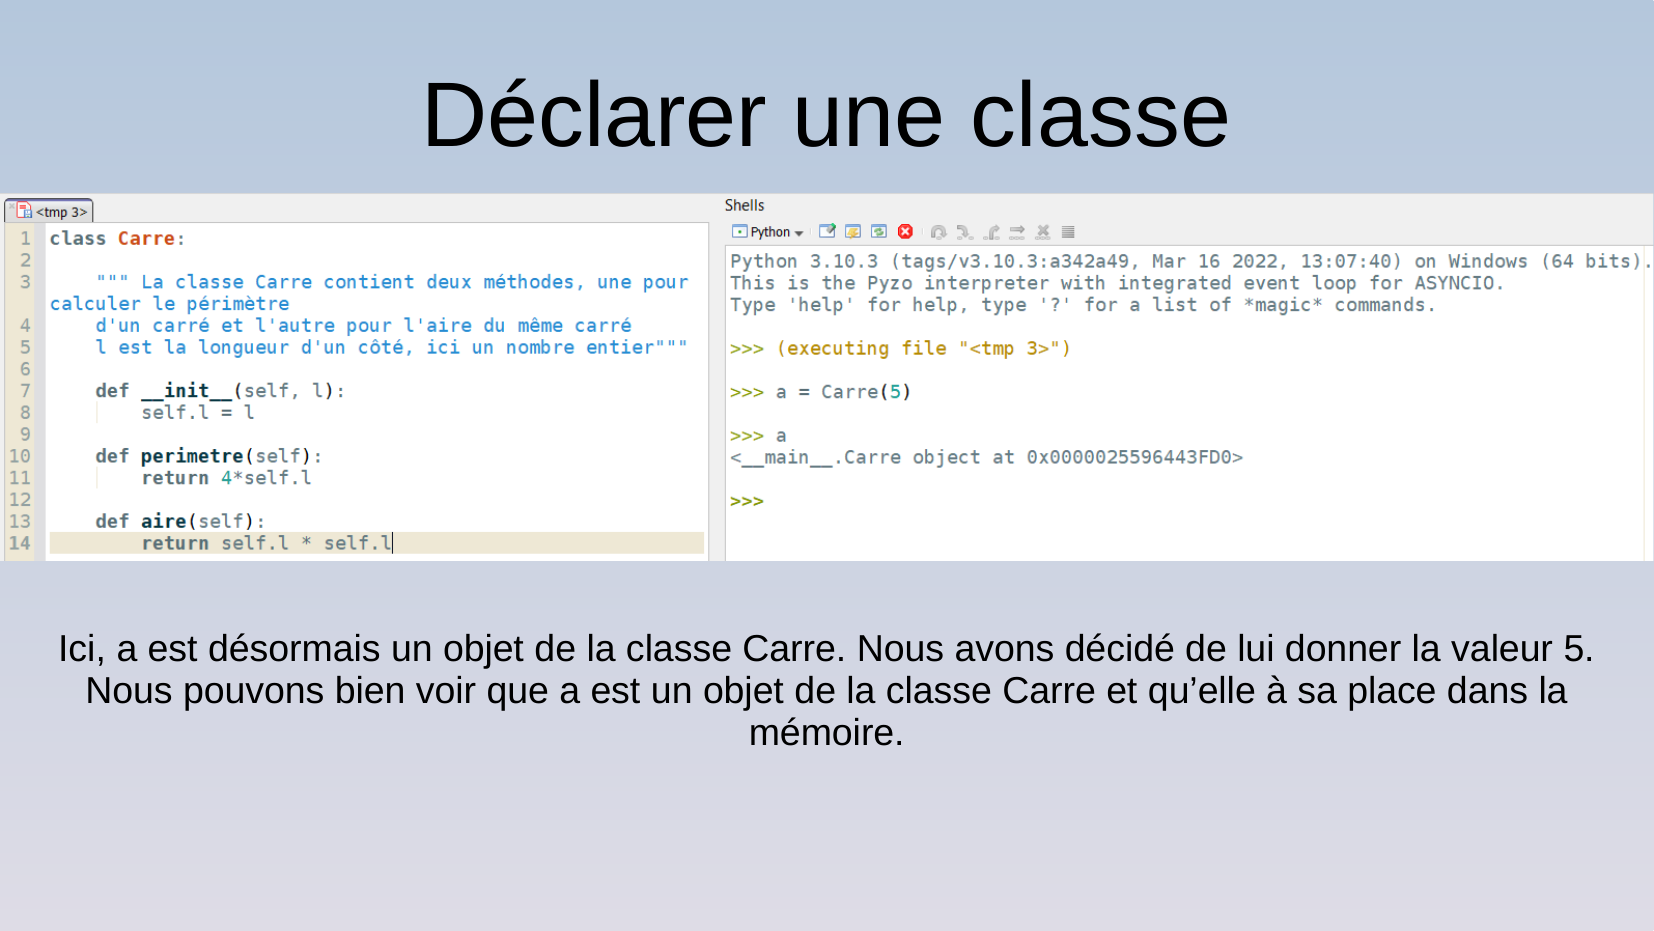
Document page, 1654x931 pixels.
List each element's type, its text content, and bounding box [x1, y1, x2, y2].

title Déclarer une classe [82, 37, 1571, 193]
picture [0, 193, 1654, 562]
text_box Ici, a est désormais un objet de la classe Carre. Nous avons décidé de lui donner la valeur 5. Nous pouvons bien voir que a est un objet de la classe Carre et qu’elle à sa place dans la mémoire. [0, 620, 1654, 761]
